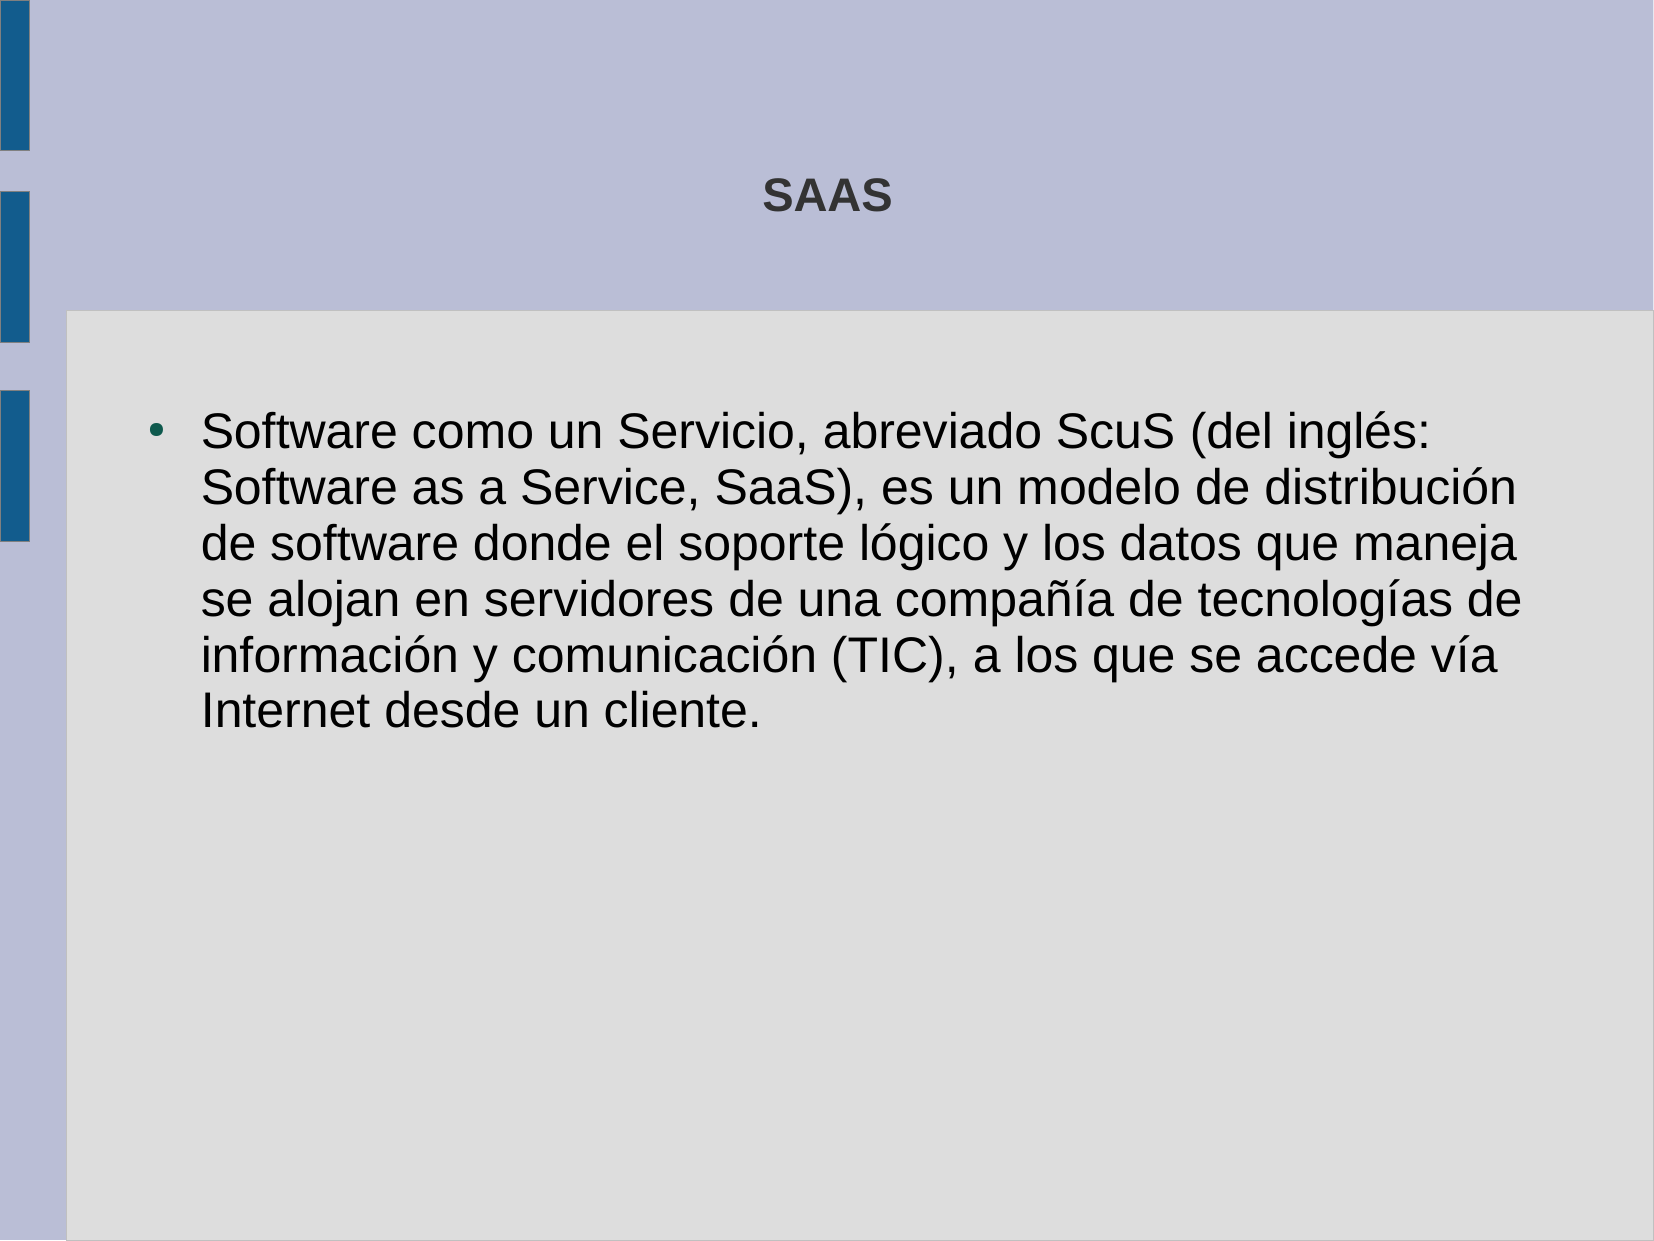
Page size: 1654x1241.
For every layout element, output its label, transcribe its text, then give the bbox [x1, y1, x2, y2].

list Software como un Servicio, abreviado ScuS​ (del inglés: Software as a Service, SaaS), es un modelo de distribución de software donde el soporte lógico y los datos que maneja se alojan en servidores de una compañía de tecnologías de información y comunicación (TIC), a los que se accede vía Internet desde un cliente. [129, 403, 1542, 792]
title SAAS [121, 91, 1534, 299]
